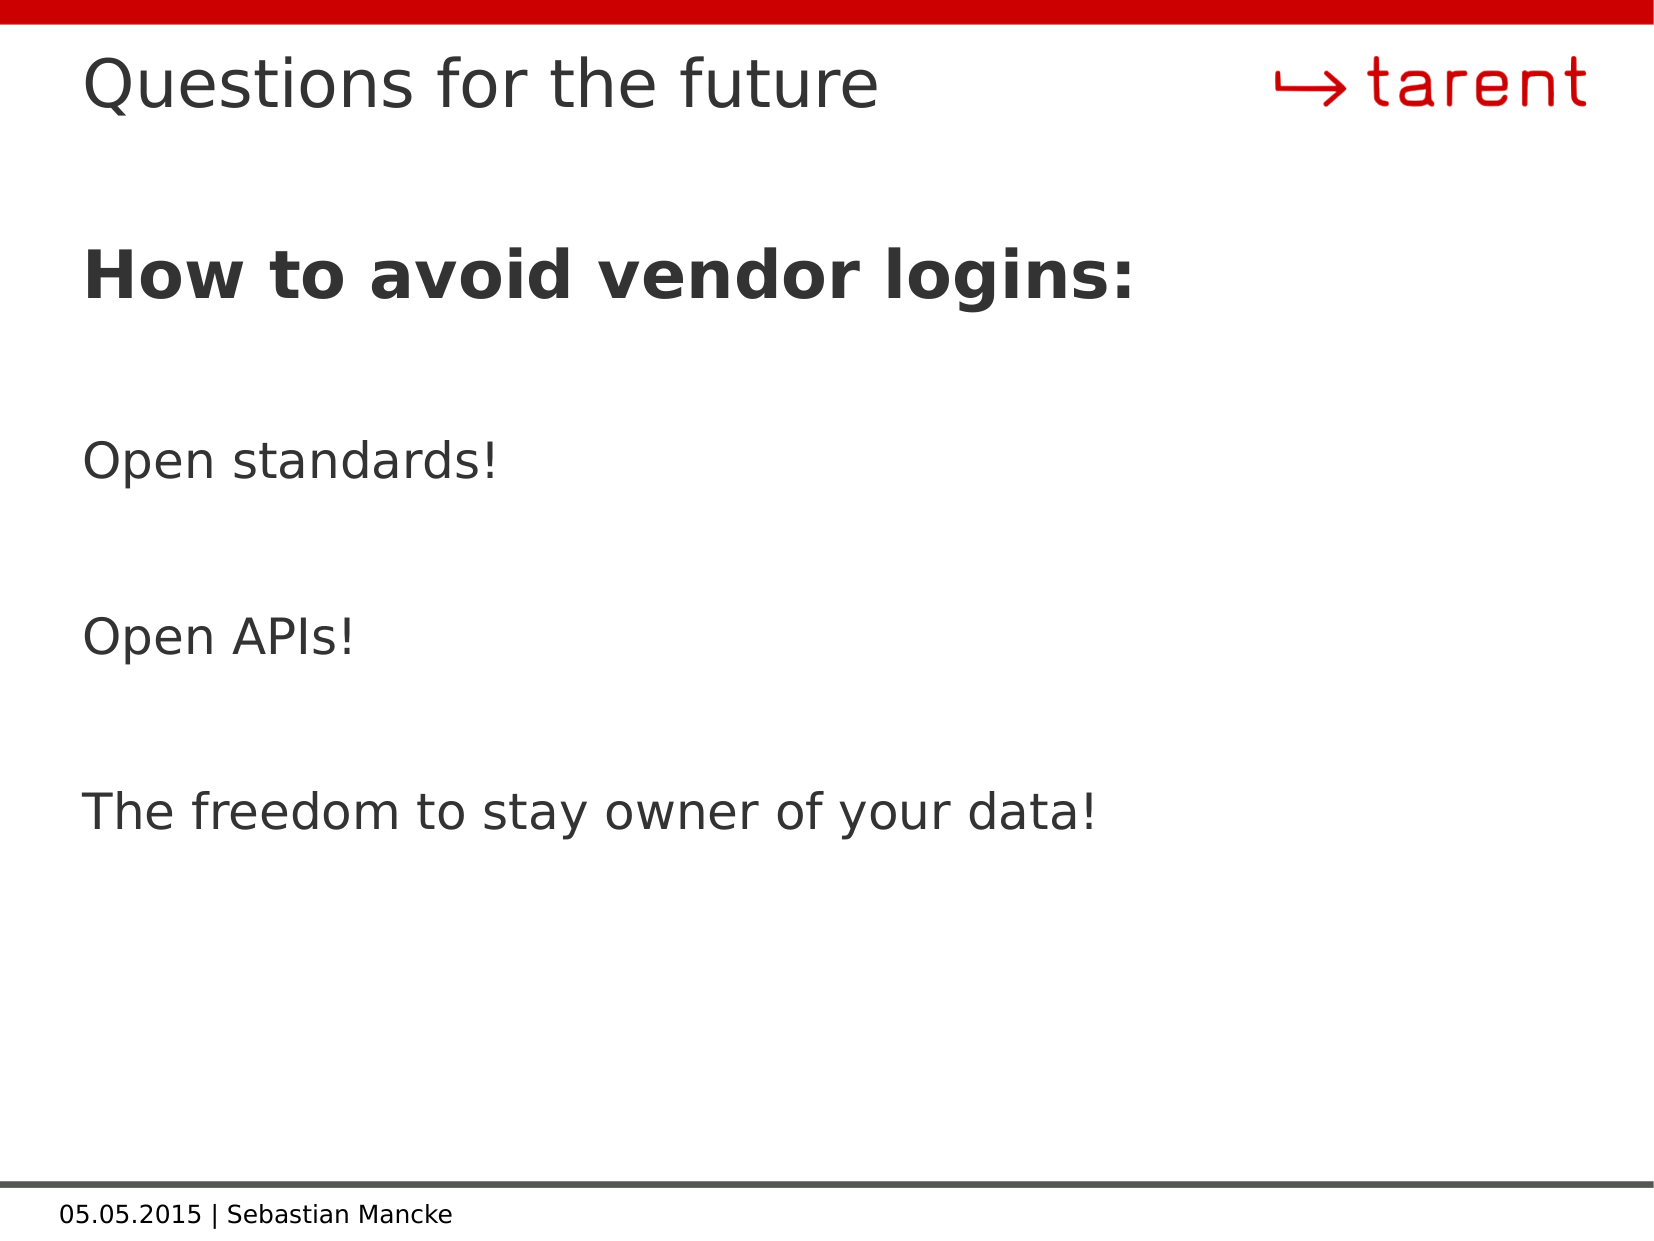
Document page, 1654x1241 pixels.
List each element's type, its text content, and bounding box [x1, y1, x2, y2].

picture [0, 0, 1654, 26]
picture [0, 1181, 1654, 1188]
picture [1571, 51, 1612, 120]
title Questions for the future [82, 35, 1571, 134]
list How to avoid vendor logins: Open standards! Open APIs! The freedom to stay owner of your data! [82, 237, 1418, 1089]
